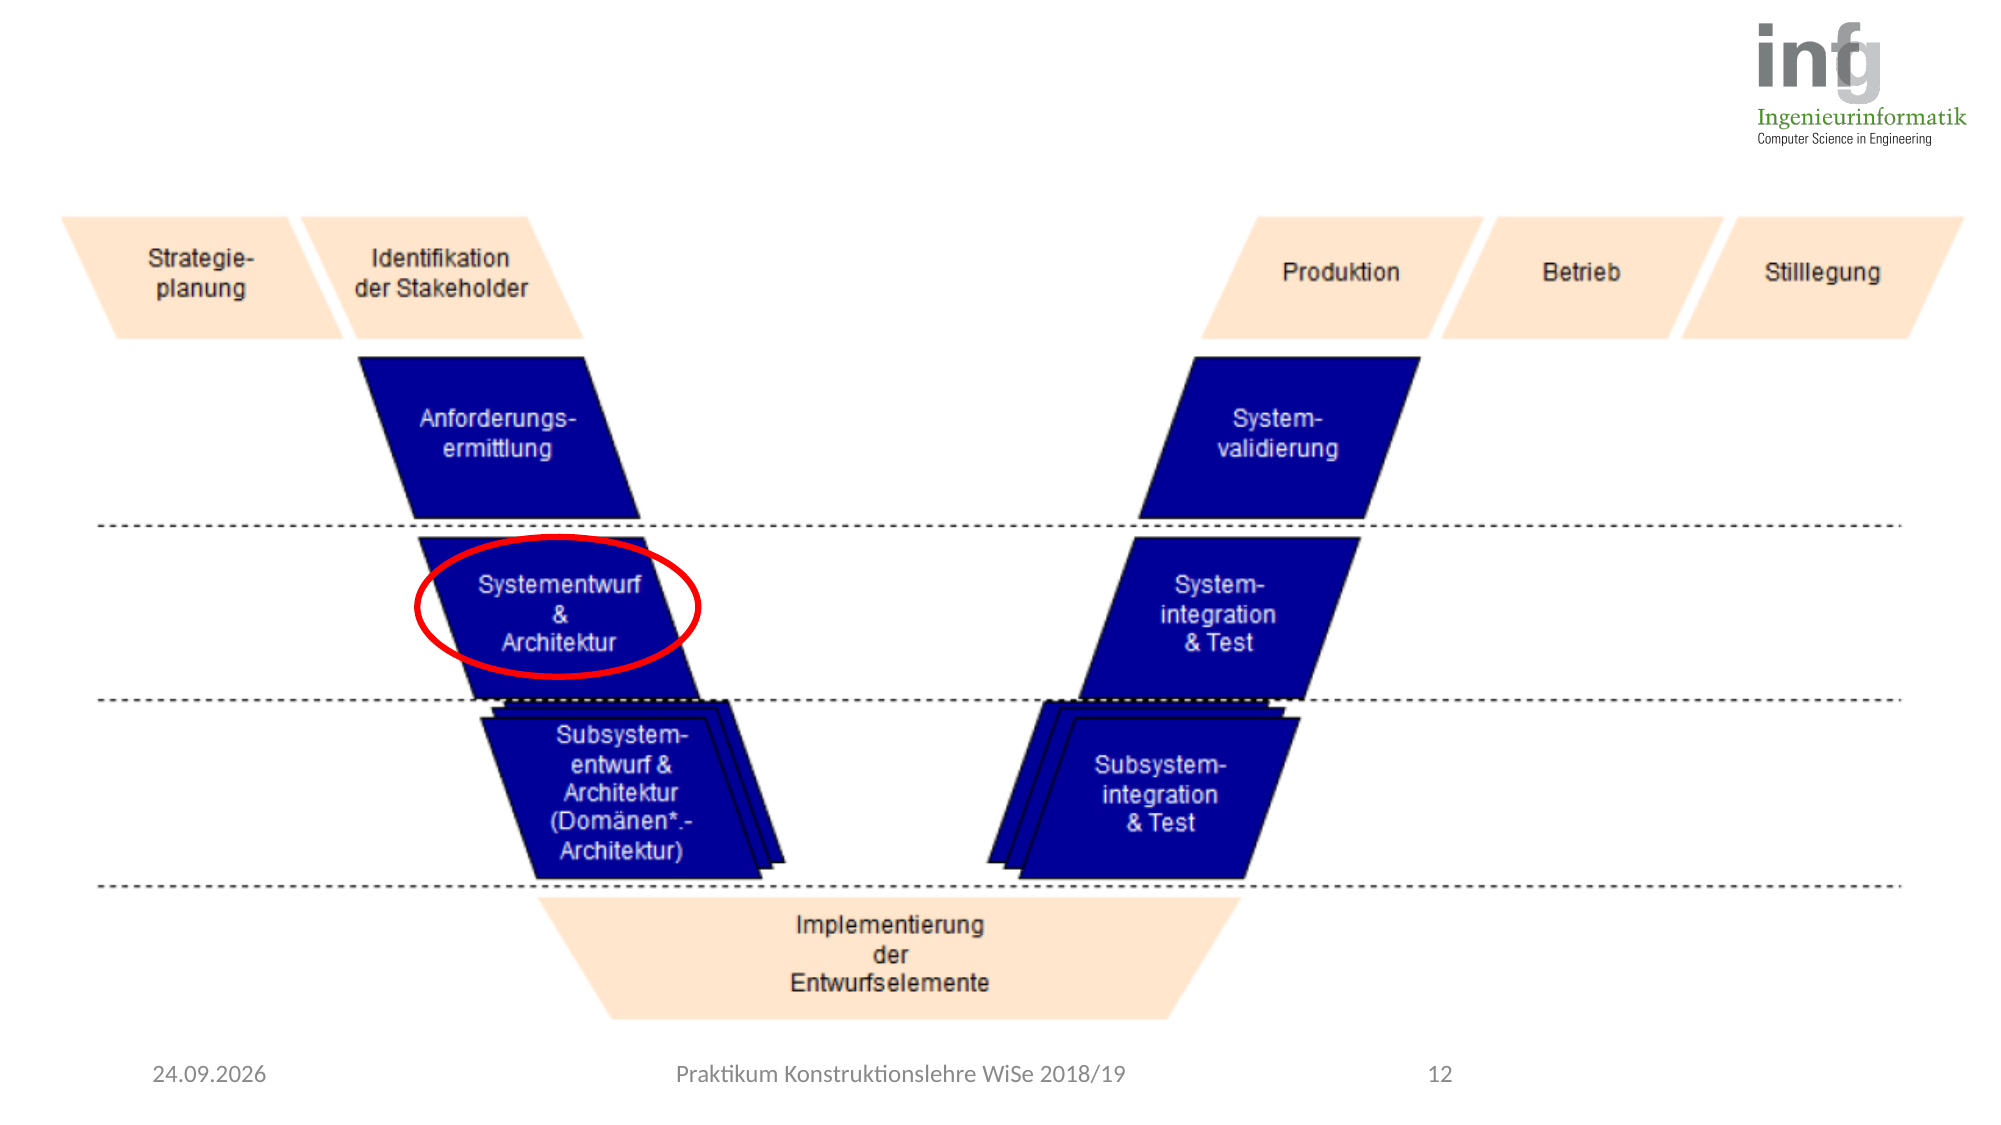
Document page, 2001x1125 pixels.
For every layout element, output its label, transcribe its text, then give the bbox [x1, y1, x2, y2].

text_box Praktikum Konstruktionslehre WiSe 2018/19 [403, 1042, 1400, 1103]
text_box 10.01.2019 [137, 1042, 403, 1103]
picture [42, 155, 1982, 1059]
text_box 12 [1412, 1042, 1863, 1103]
